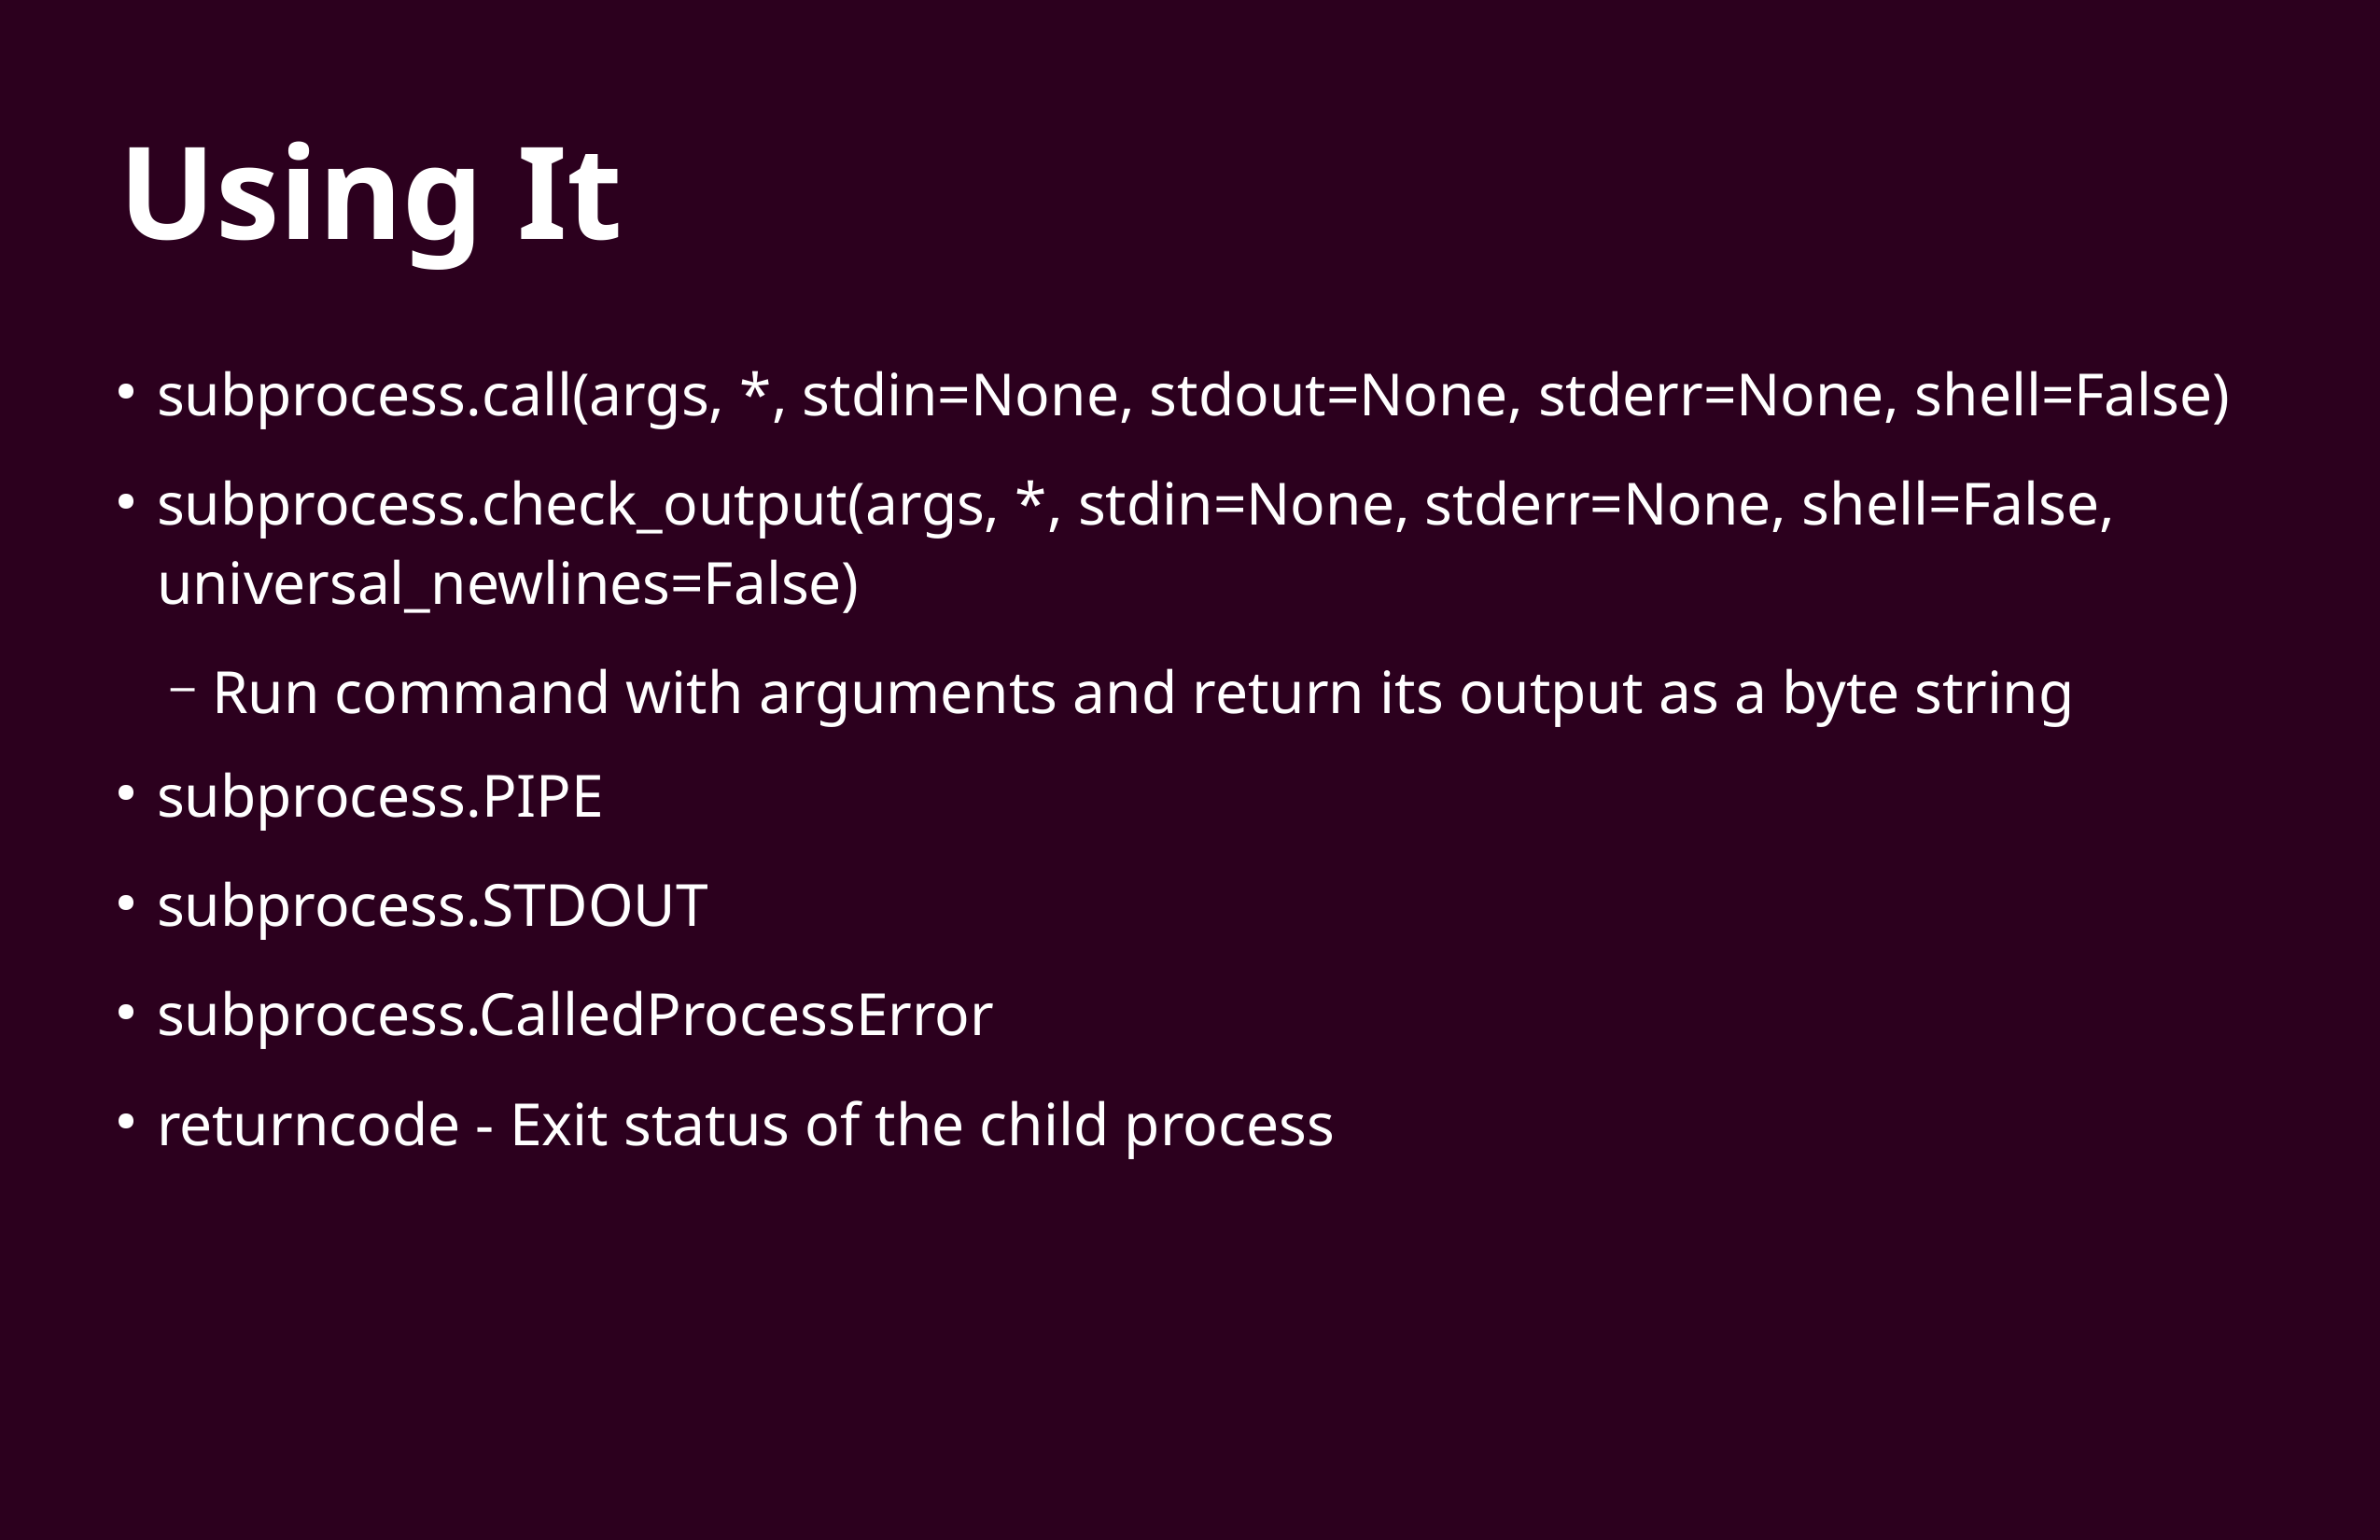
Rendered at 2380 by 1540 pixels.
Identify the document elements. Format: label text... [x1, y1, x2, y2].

list subprocess.call(args, *, stdin=None, stdout=None, stderr=None, shell=False) subprocess.check_output(args, *, stdin=None, stderr=None, shell=False, universal_newlines=False) Run command with arguments and return its output as a byte string subprocess.PIPE subprocess.STDOUT subprocess.CalledProcessError returncode - Exit status of the child process [102, 353, 2245, 1247]
title Using It [119, 61, 2261, 319]
